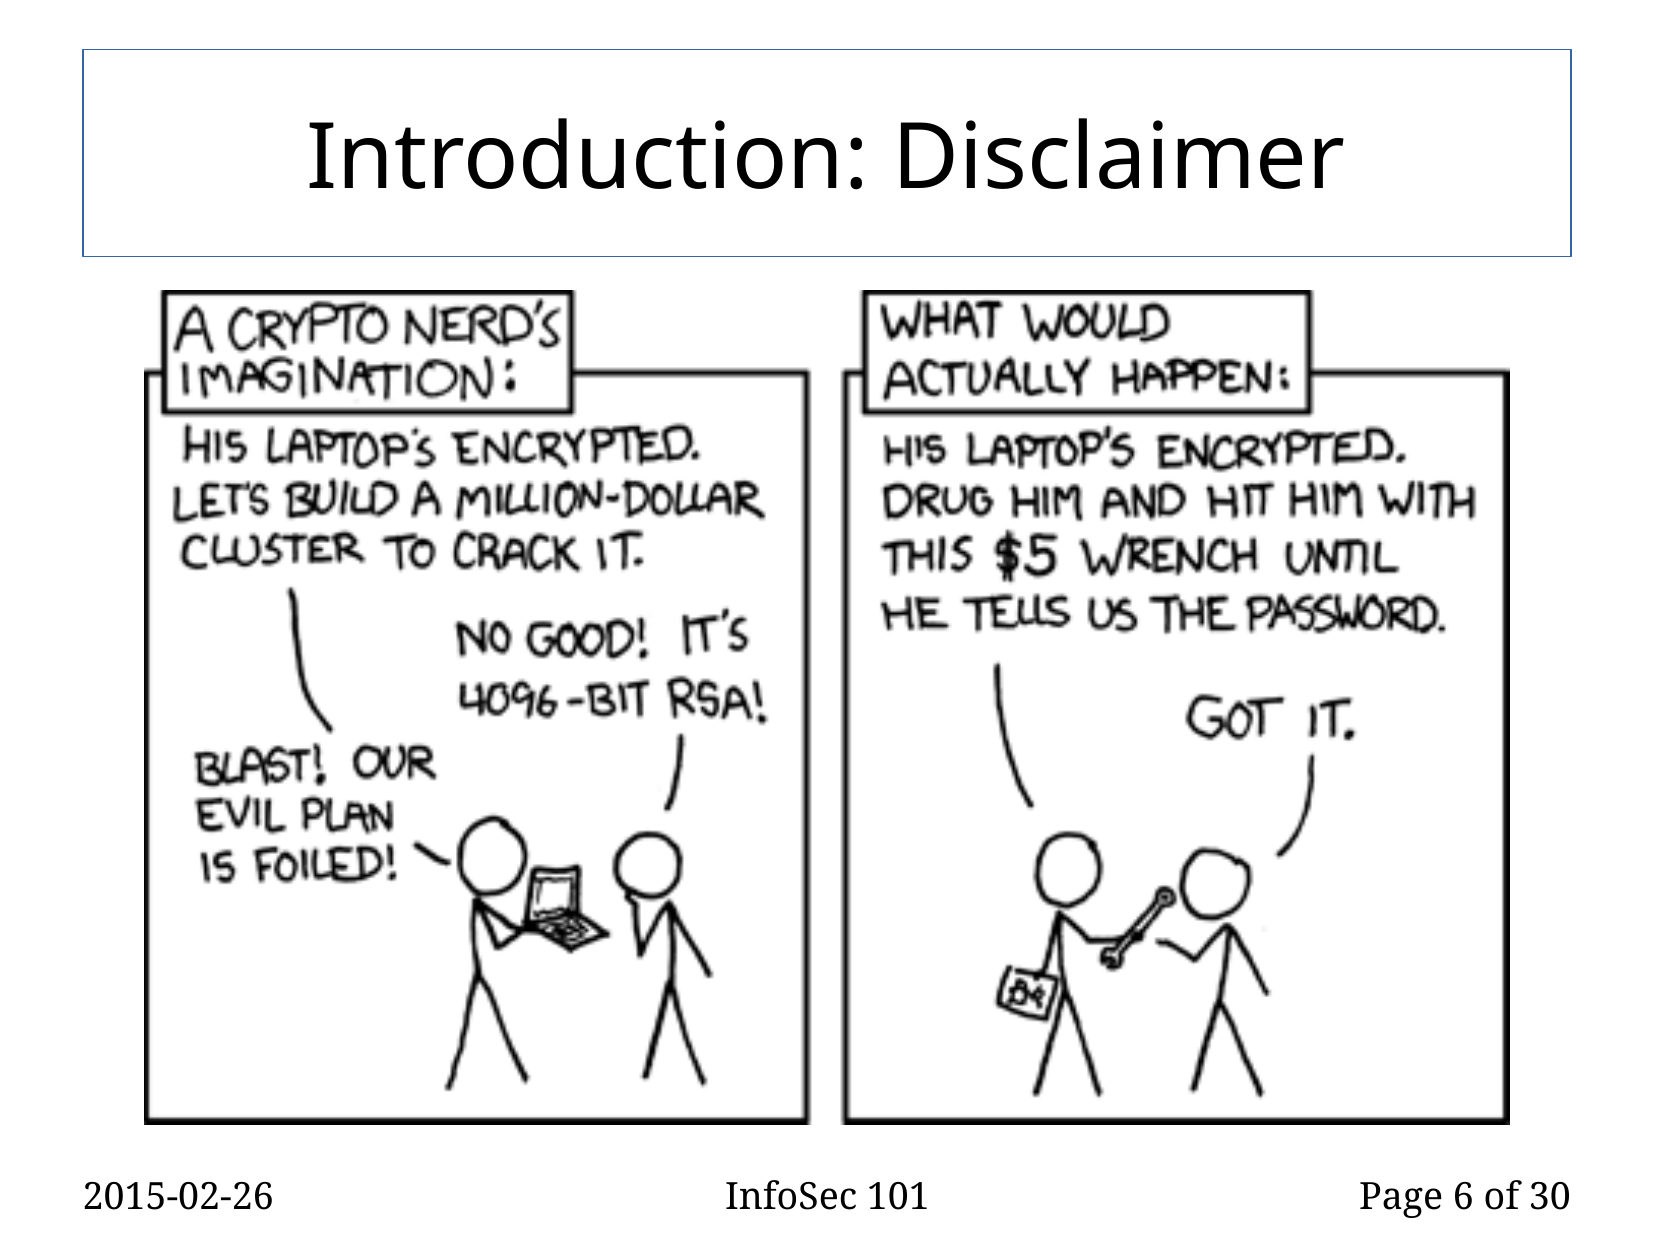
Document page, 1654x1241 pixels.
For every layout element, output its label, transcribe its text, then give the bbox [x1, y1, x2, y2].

picture [144, 290, 1510, 1126]
title Introduction: Disclaimer [82, 49, 1571, 257]
